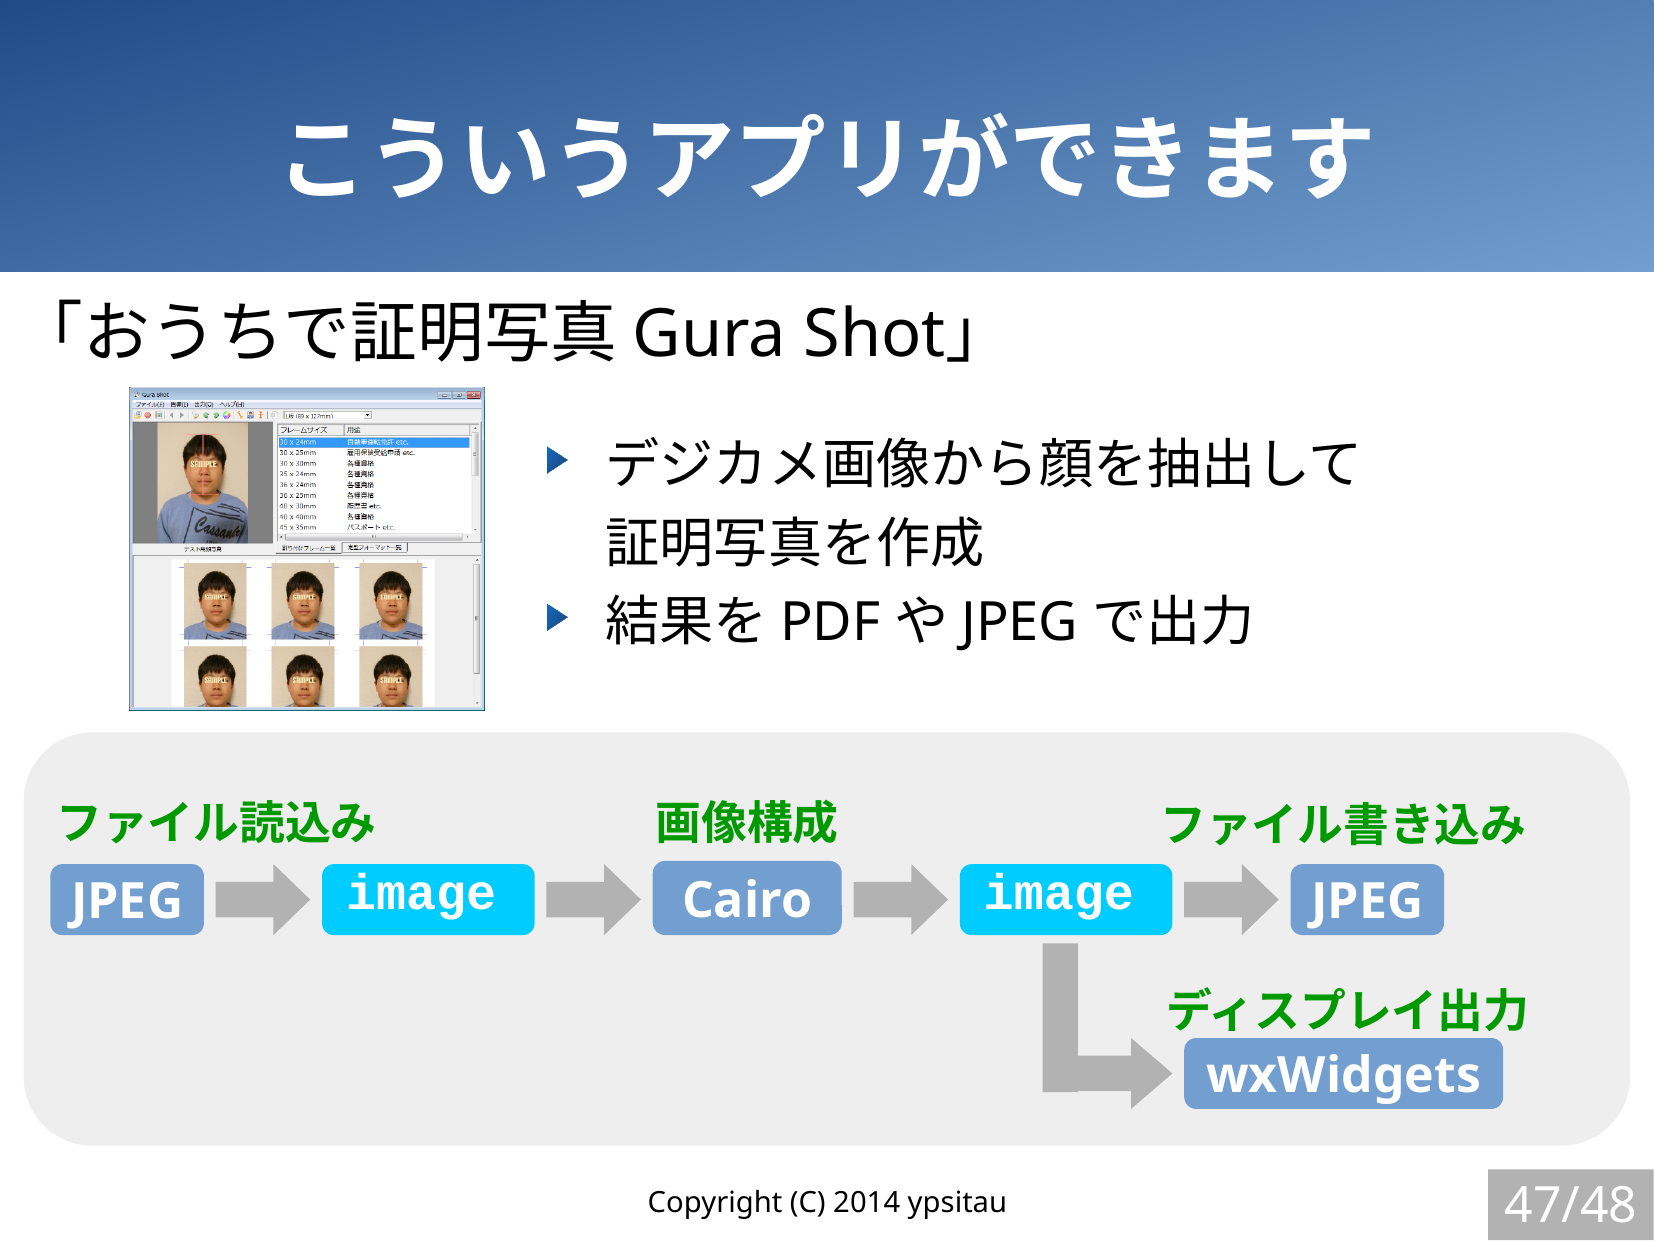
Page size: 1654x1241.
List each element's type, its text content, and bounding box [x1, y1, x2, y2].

text_box [23, 732, 1630, 1146]
text_box 画像構成 [640, 779, 854, 864]
text_box JPEG [50, 864, 204, 936]
text_box ディスプレイ出力 [1151, 967, 1548, 1052]
picture [129, 387, 485, 711]
text_box デジカメ画像から顔を抽出して 証明写真を作成 結果を PDF や JPEG で出力 [531, 413, 1477, 673]
text_box JPEG [1290, 865, 1445, 936]
text_box ファイル書き込み [1145, 780, 1542, 865]
text_box image [959, 864, 1173, 936]
title こういうアプリができます [82, 49, 1571, 257]
text_box wxWidgets [1184, 1052, 1504, 1109]
text_box Cairo [652, 864, 842, 936]
text_box image [322, 864, 535, 936]
text_box 「おうちで証明写真 Gura Shot」 [2, 271, 1016, 388]
text_box ファイル読込み [41, 779, 392, 864]
